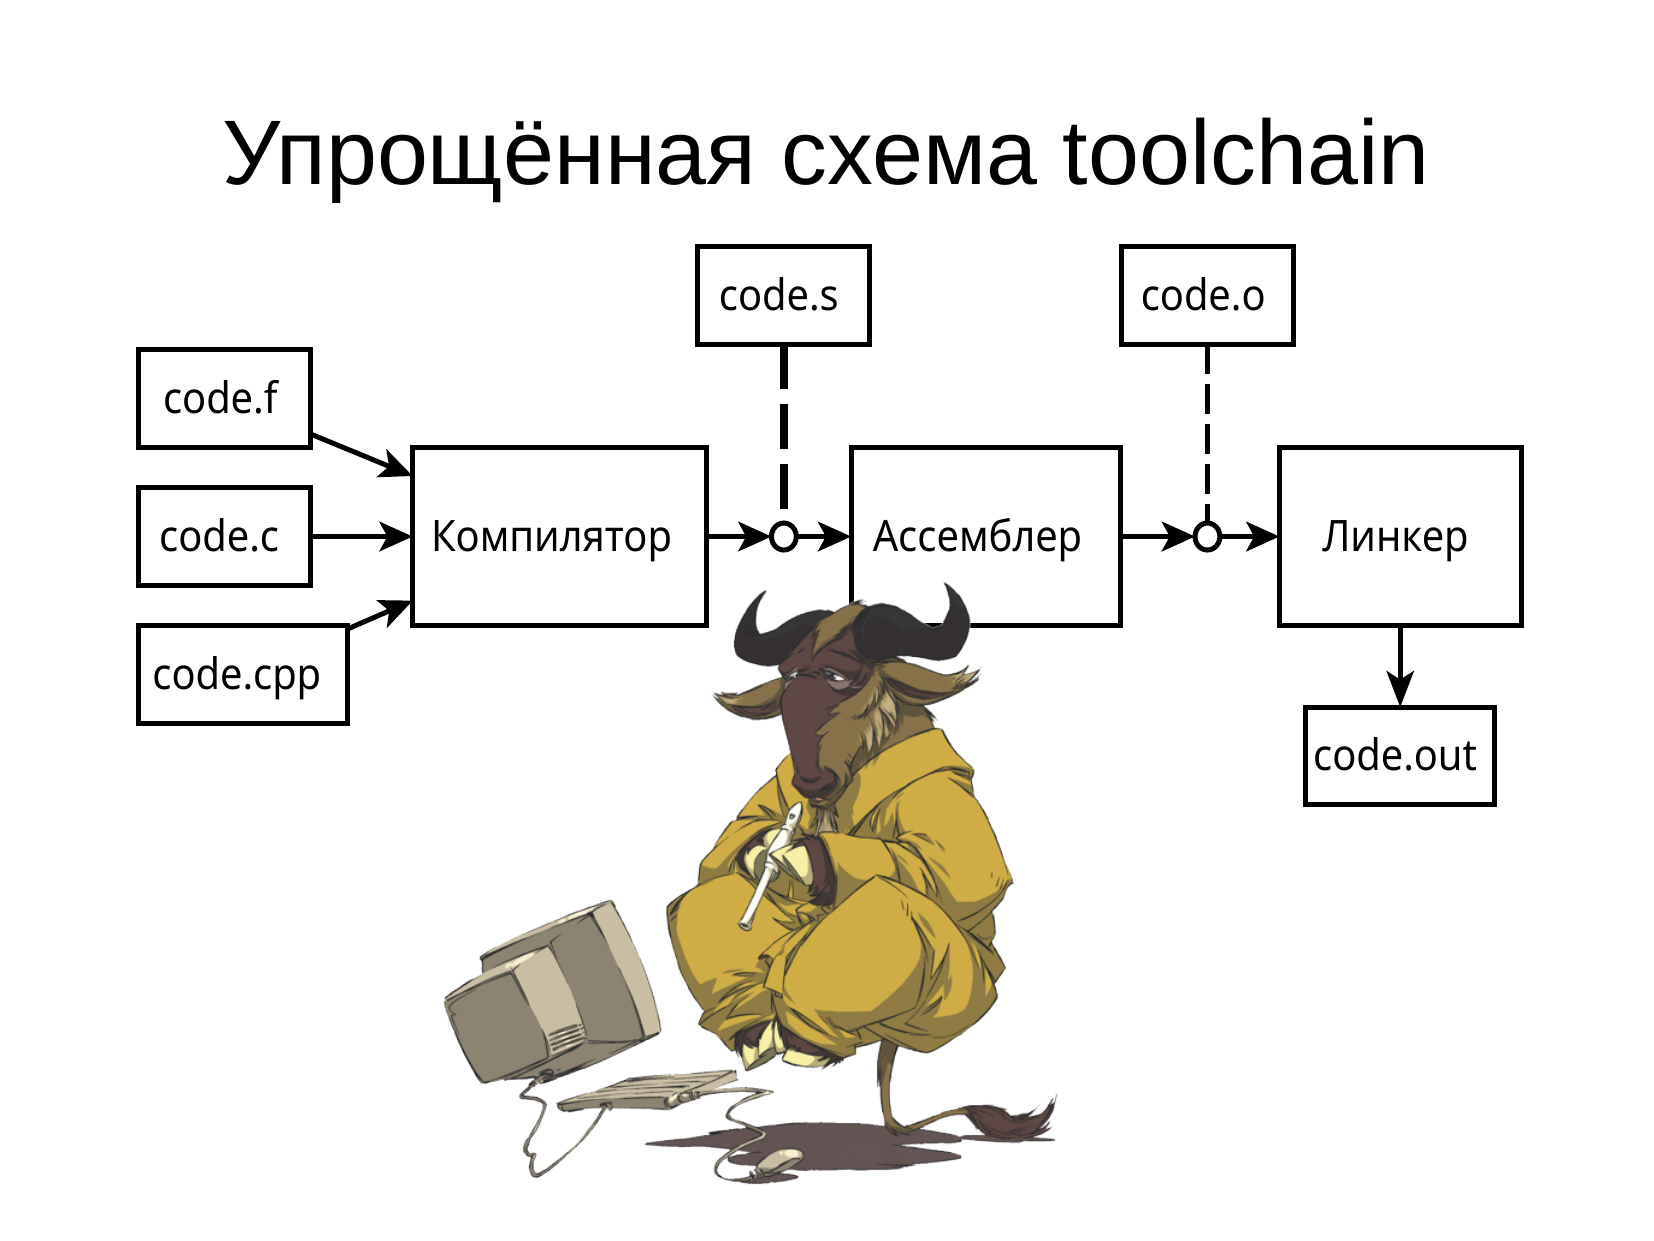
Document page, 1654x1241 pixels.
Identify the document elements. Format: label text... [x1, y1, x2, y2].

picture [99, 205, 1561, 1201]
title Упрощённая схема toolchain [82, 49, 1571, 257]
